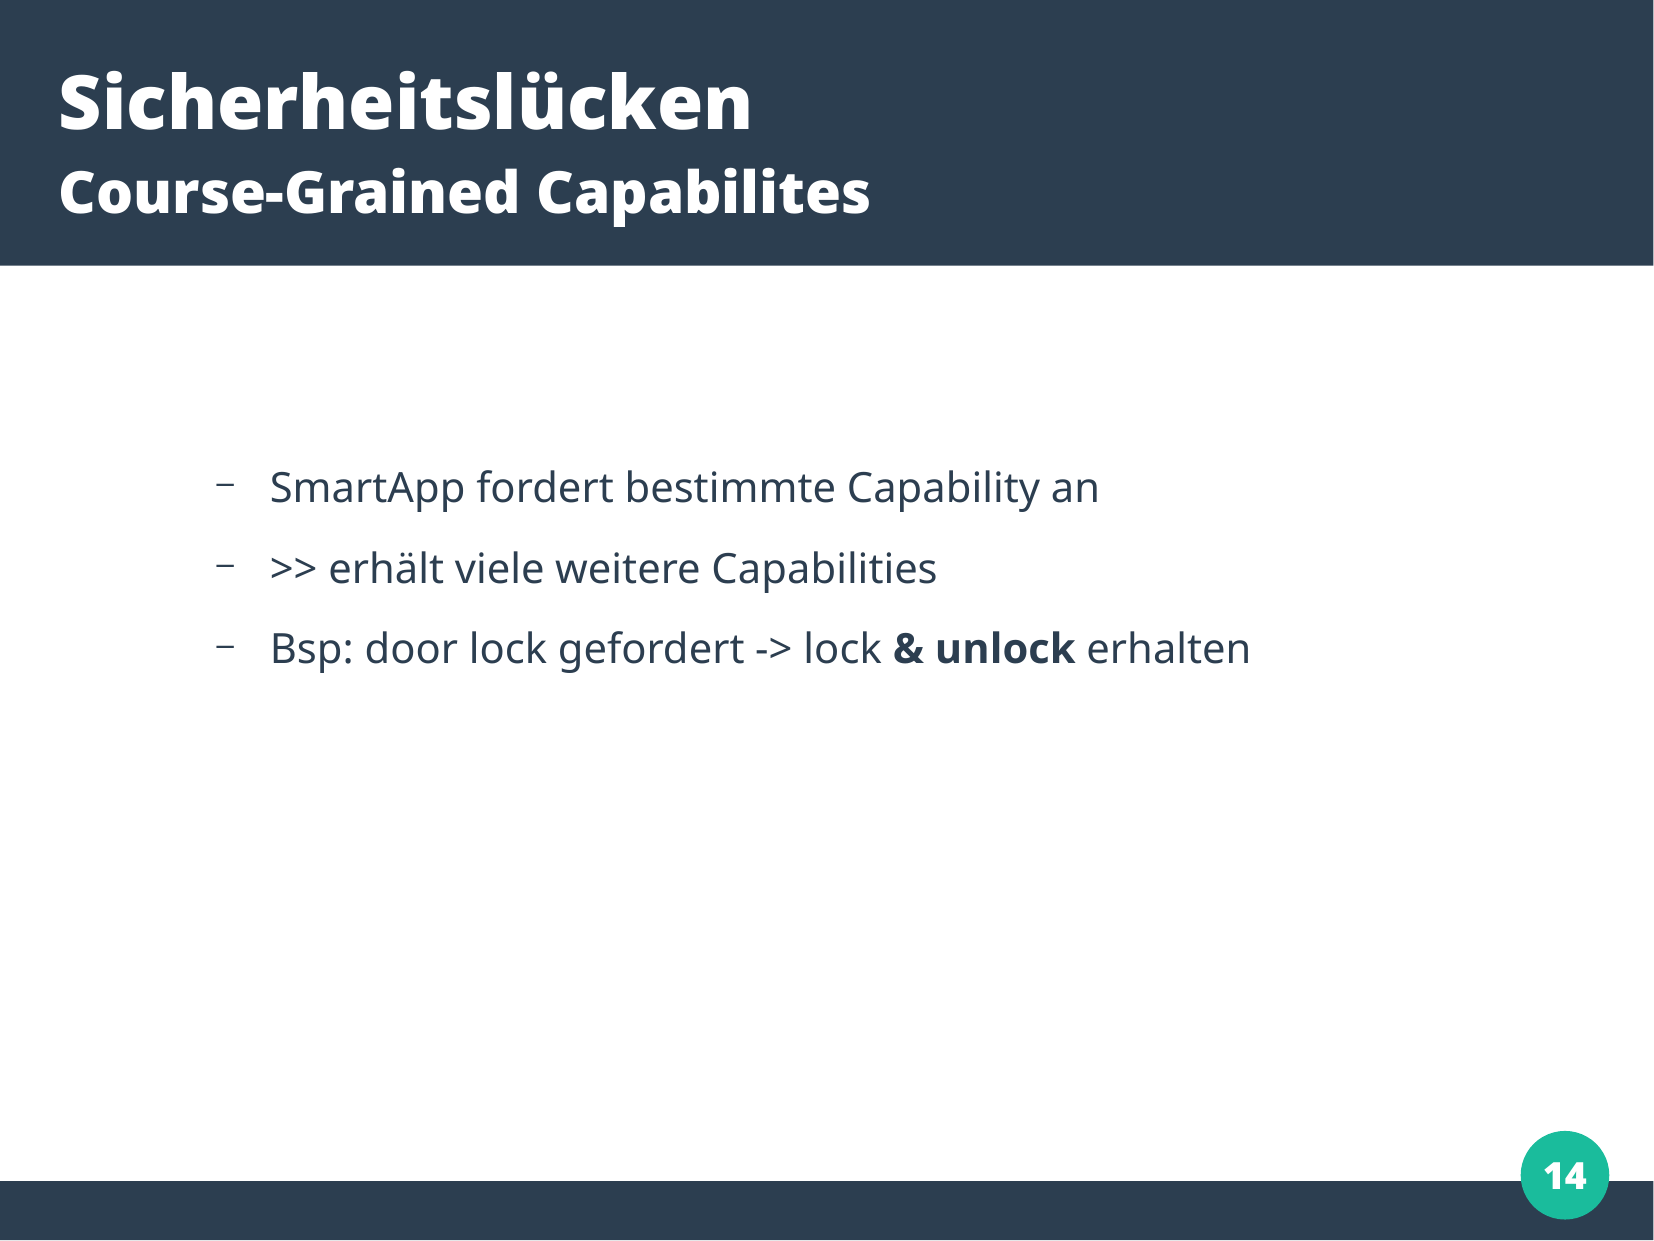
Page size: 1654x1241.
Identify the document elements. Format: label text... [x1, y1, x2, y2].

title Sicherheitslücken Course-Grained Capabilites [59, 49, 1595, 232]
list SmartApp fordert bestimmte Capability an >> erhält viele weitere Capabilities Bsp: door lock gefordert -> lock & unlock erhalten [128, 371, 1477, 1027]
